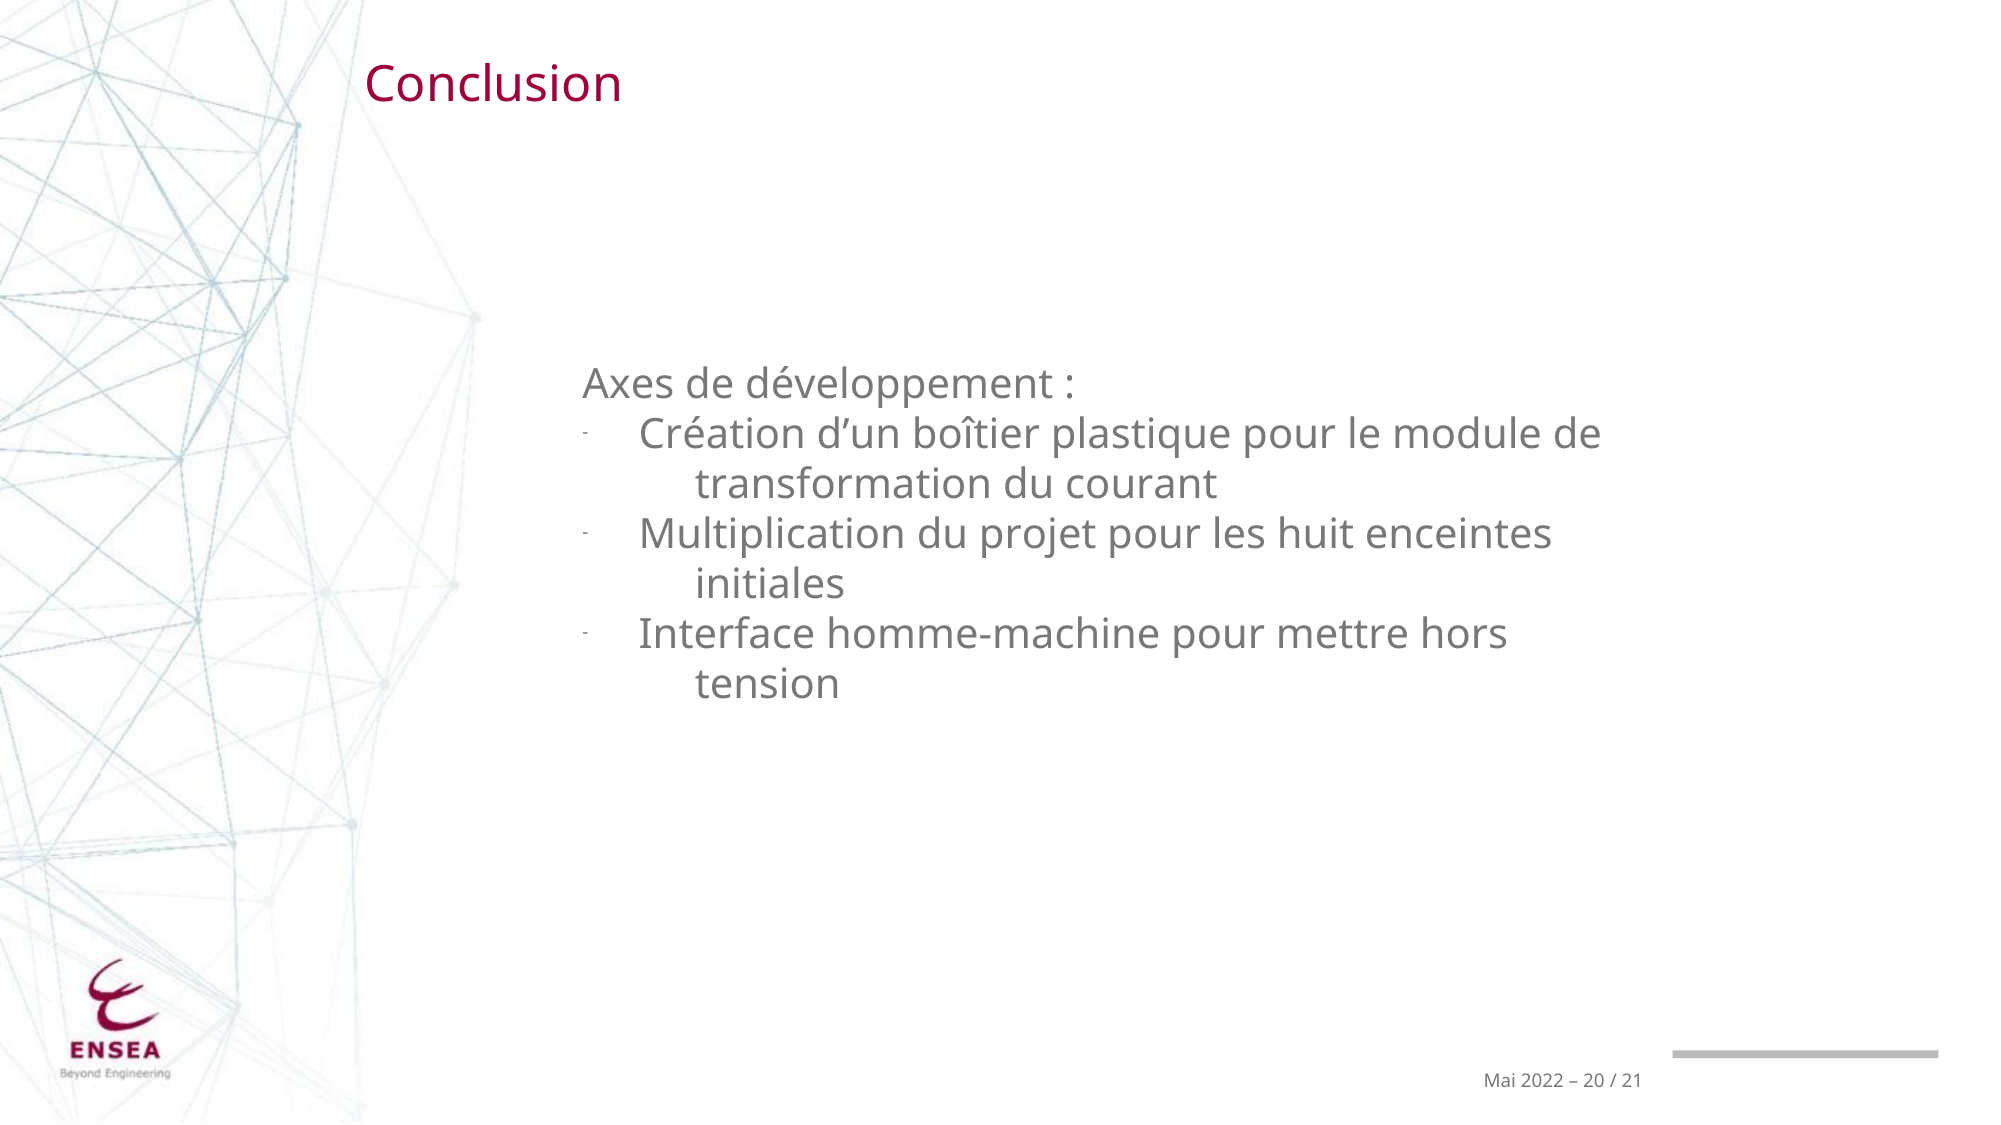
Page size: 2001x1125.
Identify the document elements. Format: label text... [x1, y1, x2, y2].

text_box Mai 2022 – ‹#› / 21 [1468, 1061, 1951, 1102]
text_box Conclusion [349, 44, 1273, 123]
text_box [1673, 1050, 1938, 1058]
text_box Axes de développement : Création d’un boîtier plastique pour le module de transformation du courant Multiplication du projet pour les huit enceintes initiales Interface homme-machine pour mettre hors tension [567, 349, 1672, 714]
